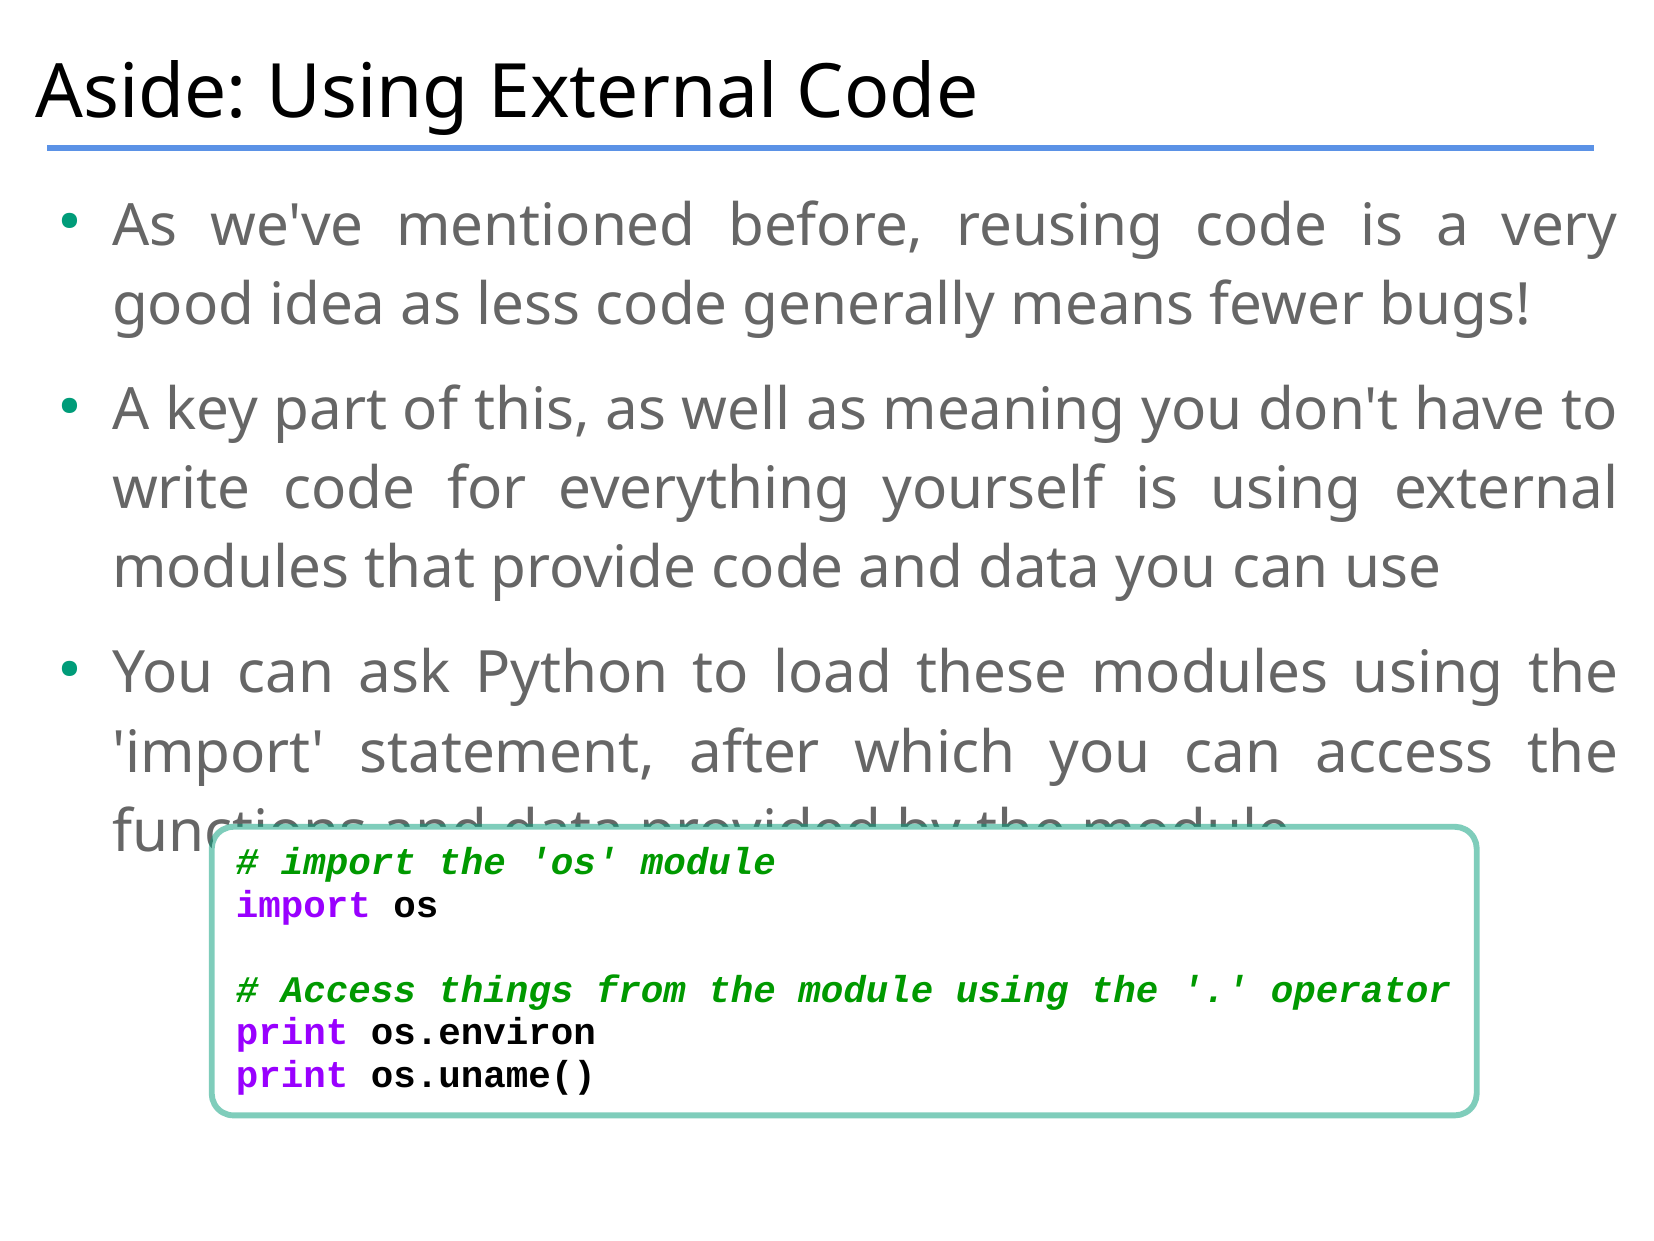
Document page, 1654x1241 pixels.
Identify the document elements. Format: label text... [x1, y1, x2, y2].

list As we've mentioned before, reusing code is a very good idea as less code generally means fewer bugs! A key part of this, as well as meaning you don't have to write code for everything yourself is using external modules that provide code and data you can use You can ask Python to load these modules using the 'import' statement, after which you can access the functions and data provided by the module [41, 183, 1619, 1241]
text_box # import the 'os' module import os # Access things from the module using the '.' operator print os.environ print os.uname() [211, 826, 1477, 1116]
title Aside: Using External Code [35, 29, 1217, 148]
